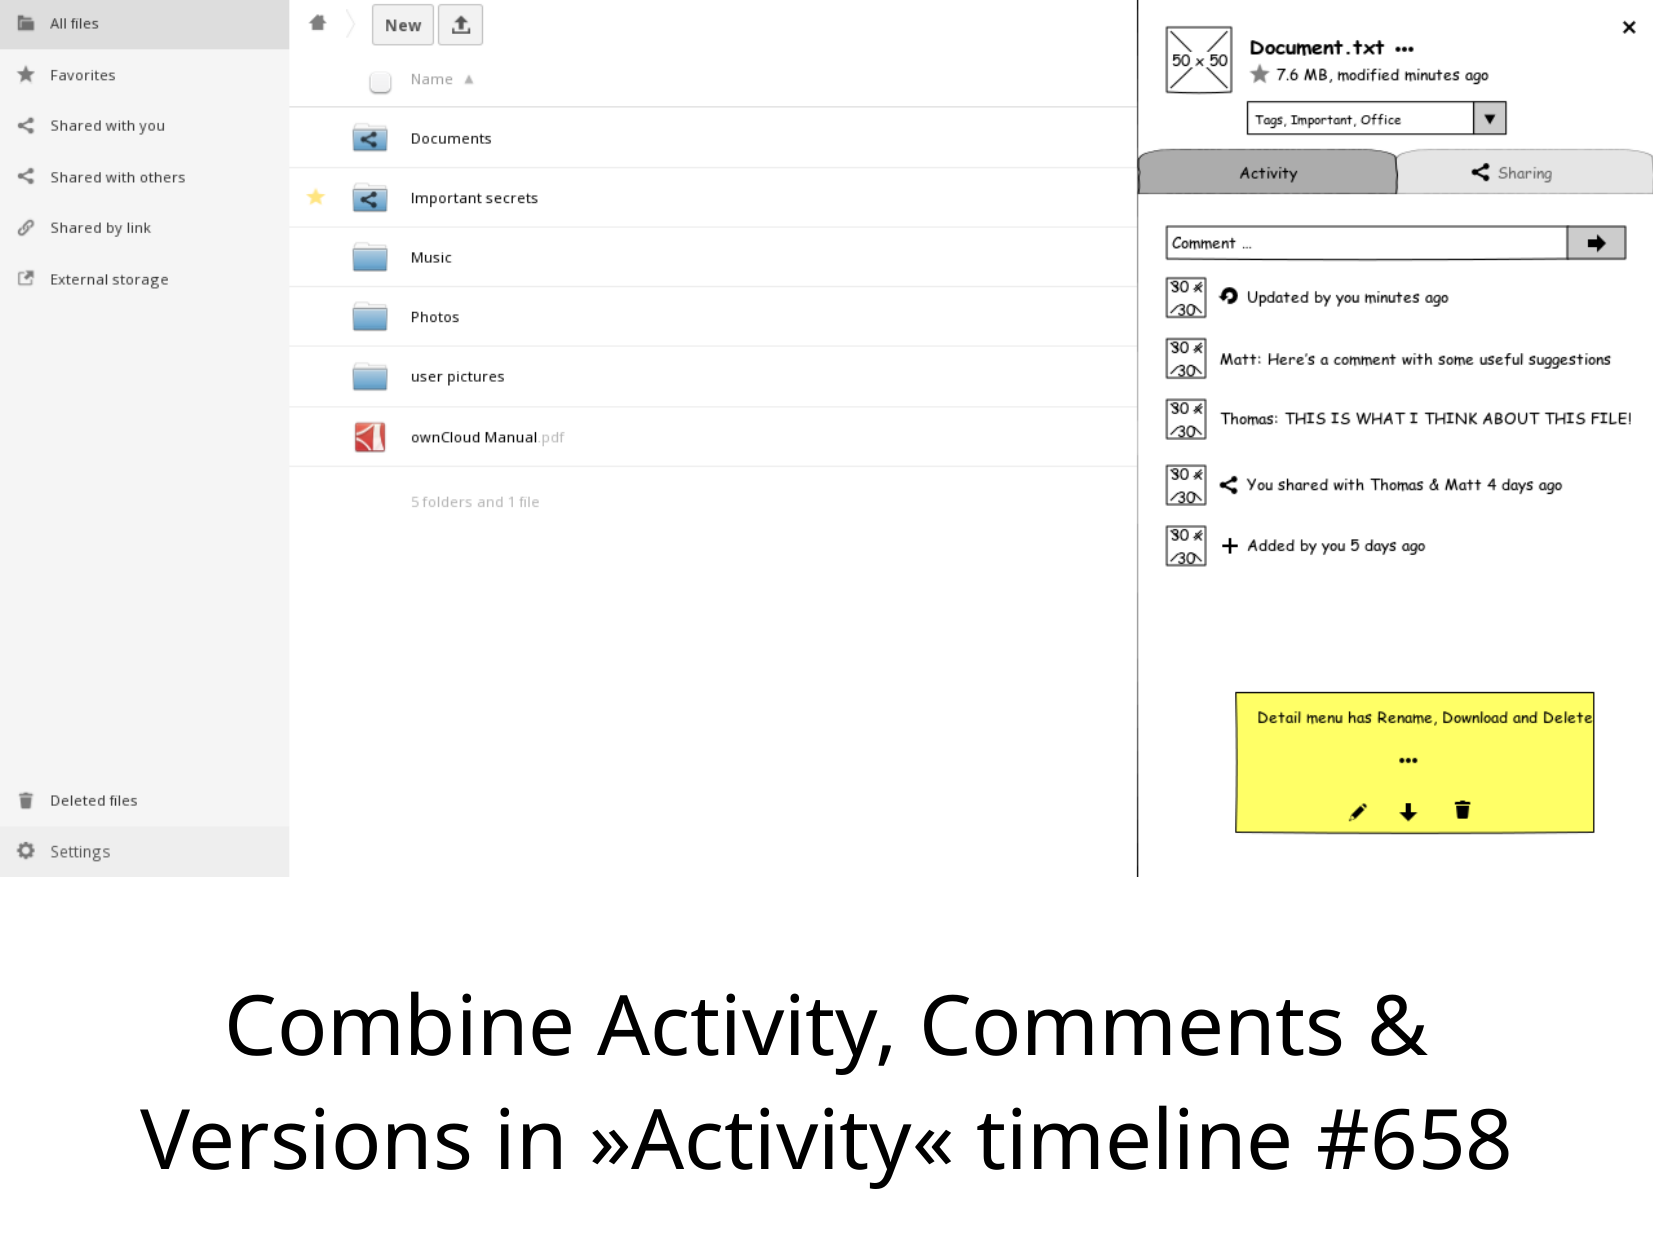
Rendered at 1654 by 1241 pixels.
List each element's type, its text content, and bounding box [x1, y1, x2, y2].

title Combine Activity, Comments & Versions in »Activity« timeline #658 [82, 967, 1572, 1194]
picture [0, 0, 1653, 877]
